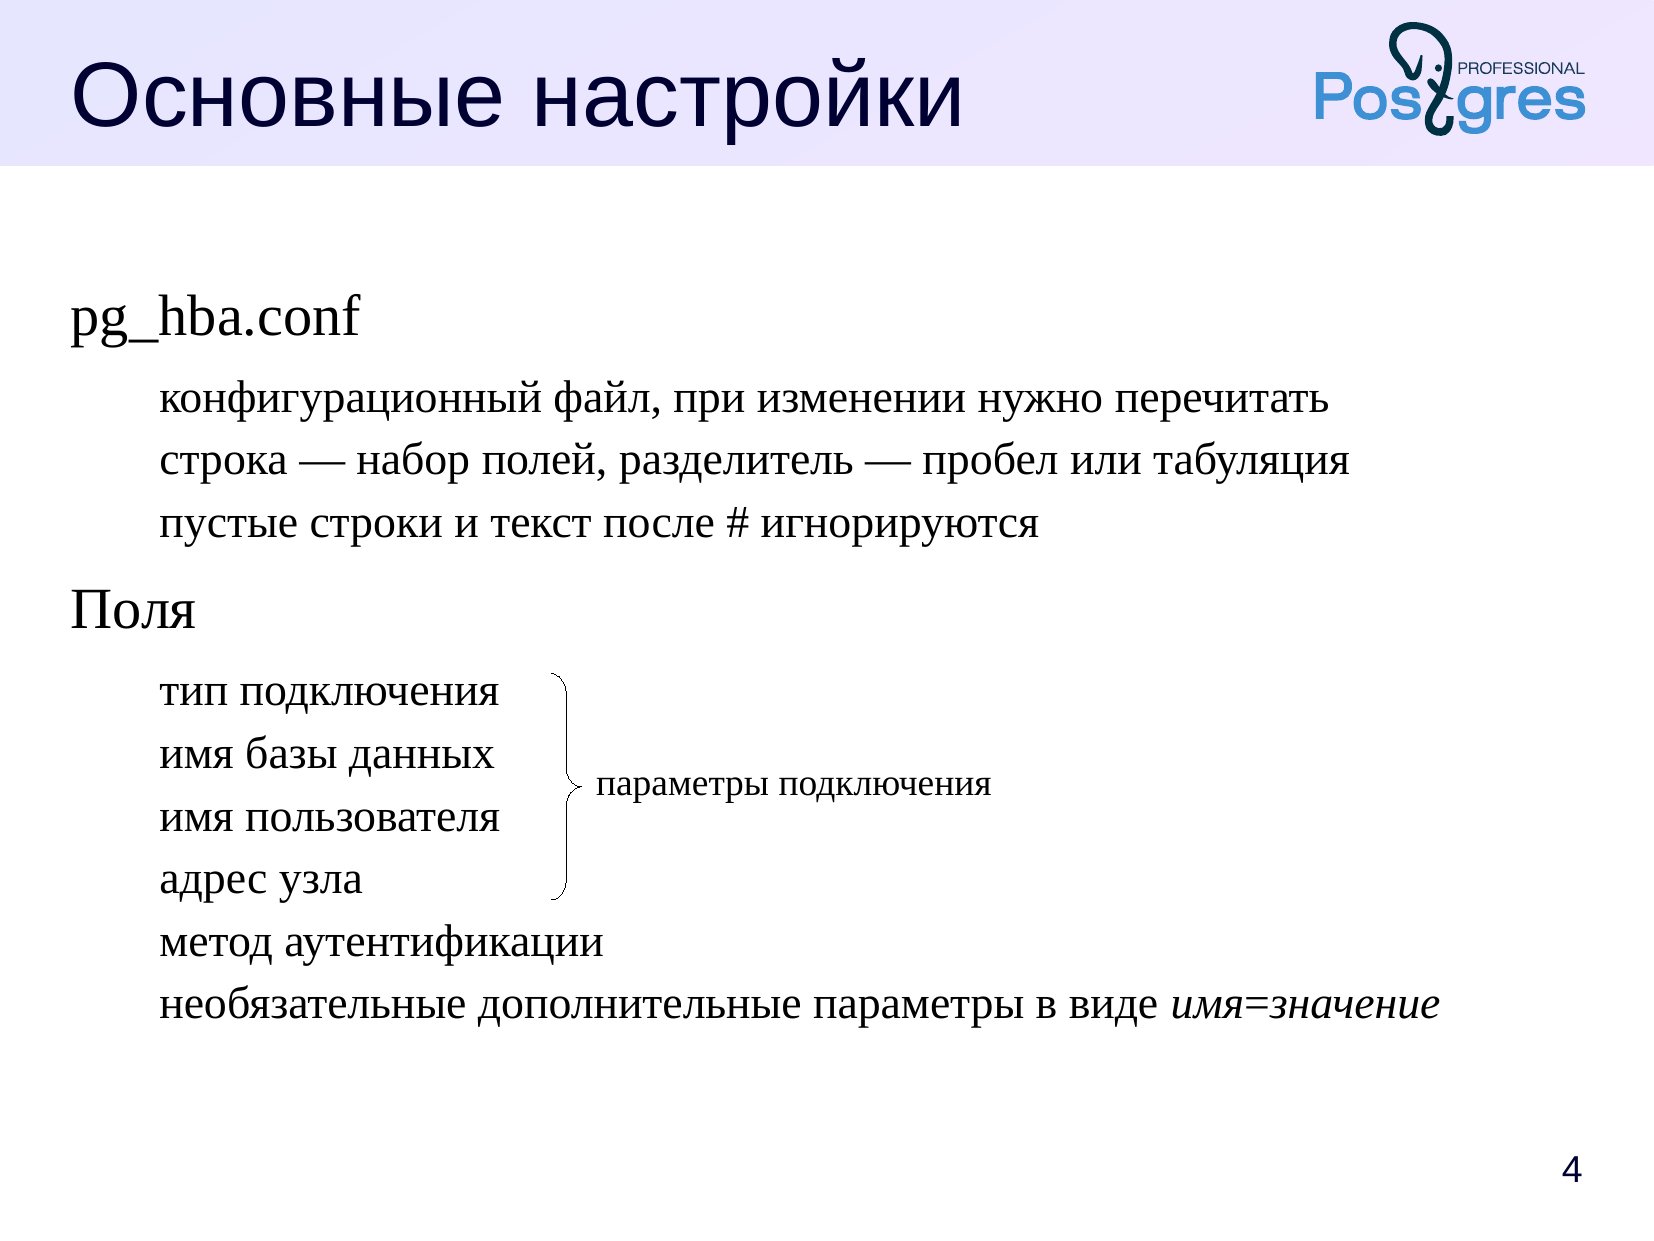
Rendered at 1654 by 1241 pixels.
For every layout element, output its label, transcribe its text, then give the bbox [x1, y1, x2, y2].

list pg_hba.conf конфигурационный файл, при изменении нужно перечитать строка — набор полей, разделитель — пробел или табуляция пустые строки и текст после # игнорируются Поля тип подключения имя базы данных имя пользователя адрес узла метод аутентификации необязательные дополнительные параметры в виде имя=значение [70, 283, 1583, 1141]
text_box параметры подключения [551, 673, 582, 900]
title Основные настройки [70, 43, 1241, 147]
